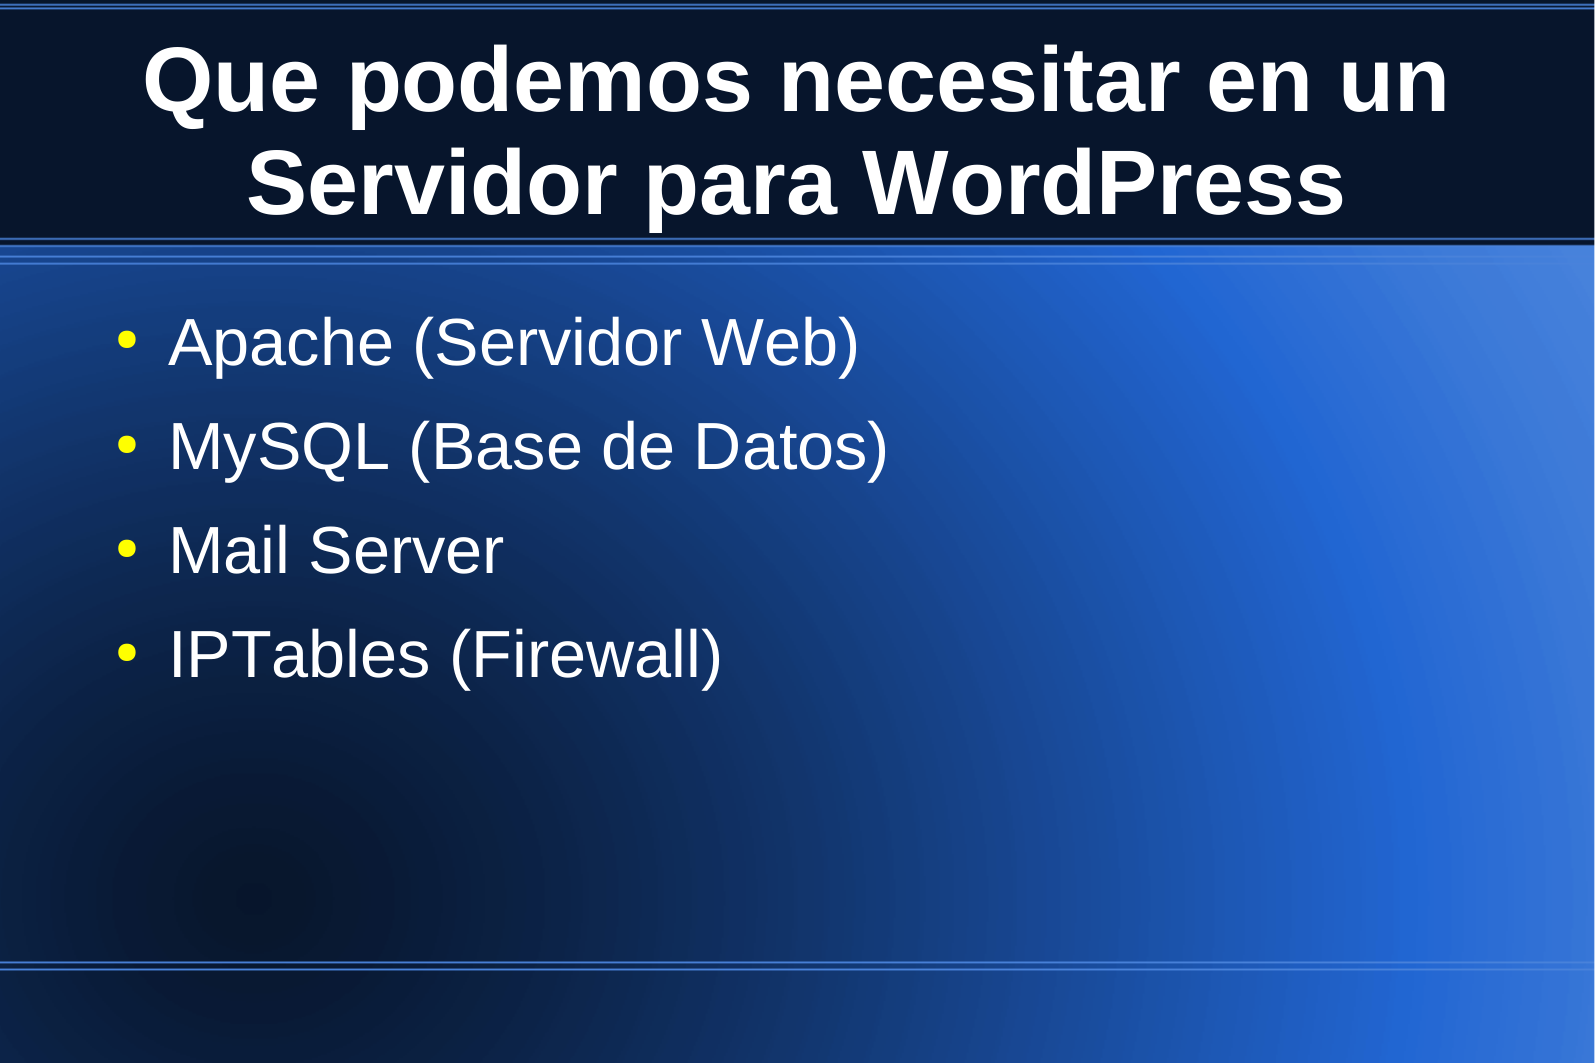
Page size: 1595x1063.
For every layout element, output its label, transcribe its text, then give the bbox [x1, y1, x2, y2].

list Apache (Servidor Web) MySQL (Base de Datos) Mail Server IPTables (Firewall) [79, 304, 1515, 892]
title Que podemos necesitar en un Servidor para WordPress [79, 28, 1515, 234]
picture [0, 0, 1595, 1063]
